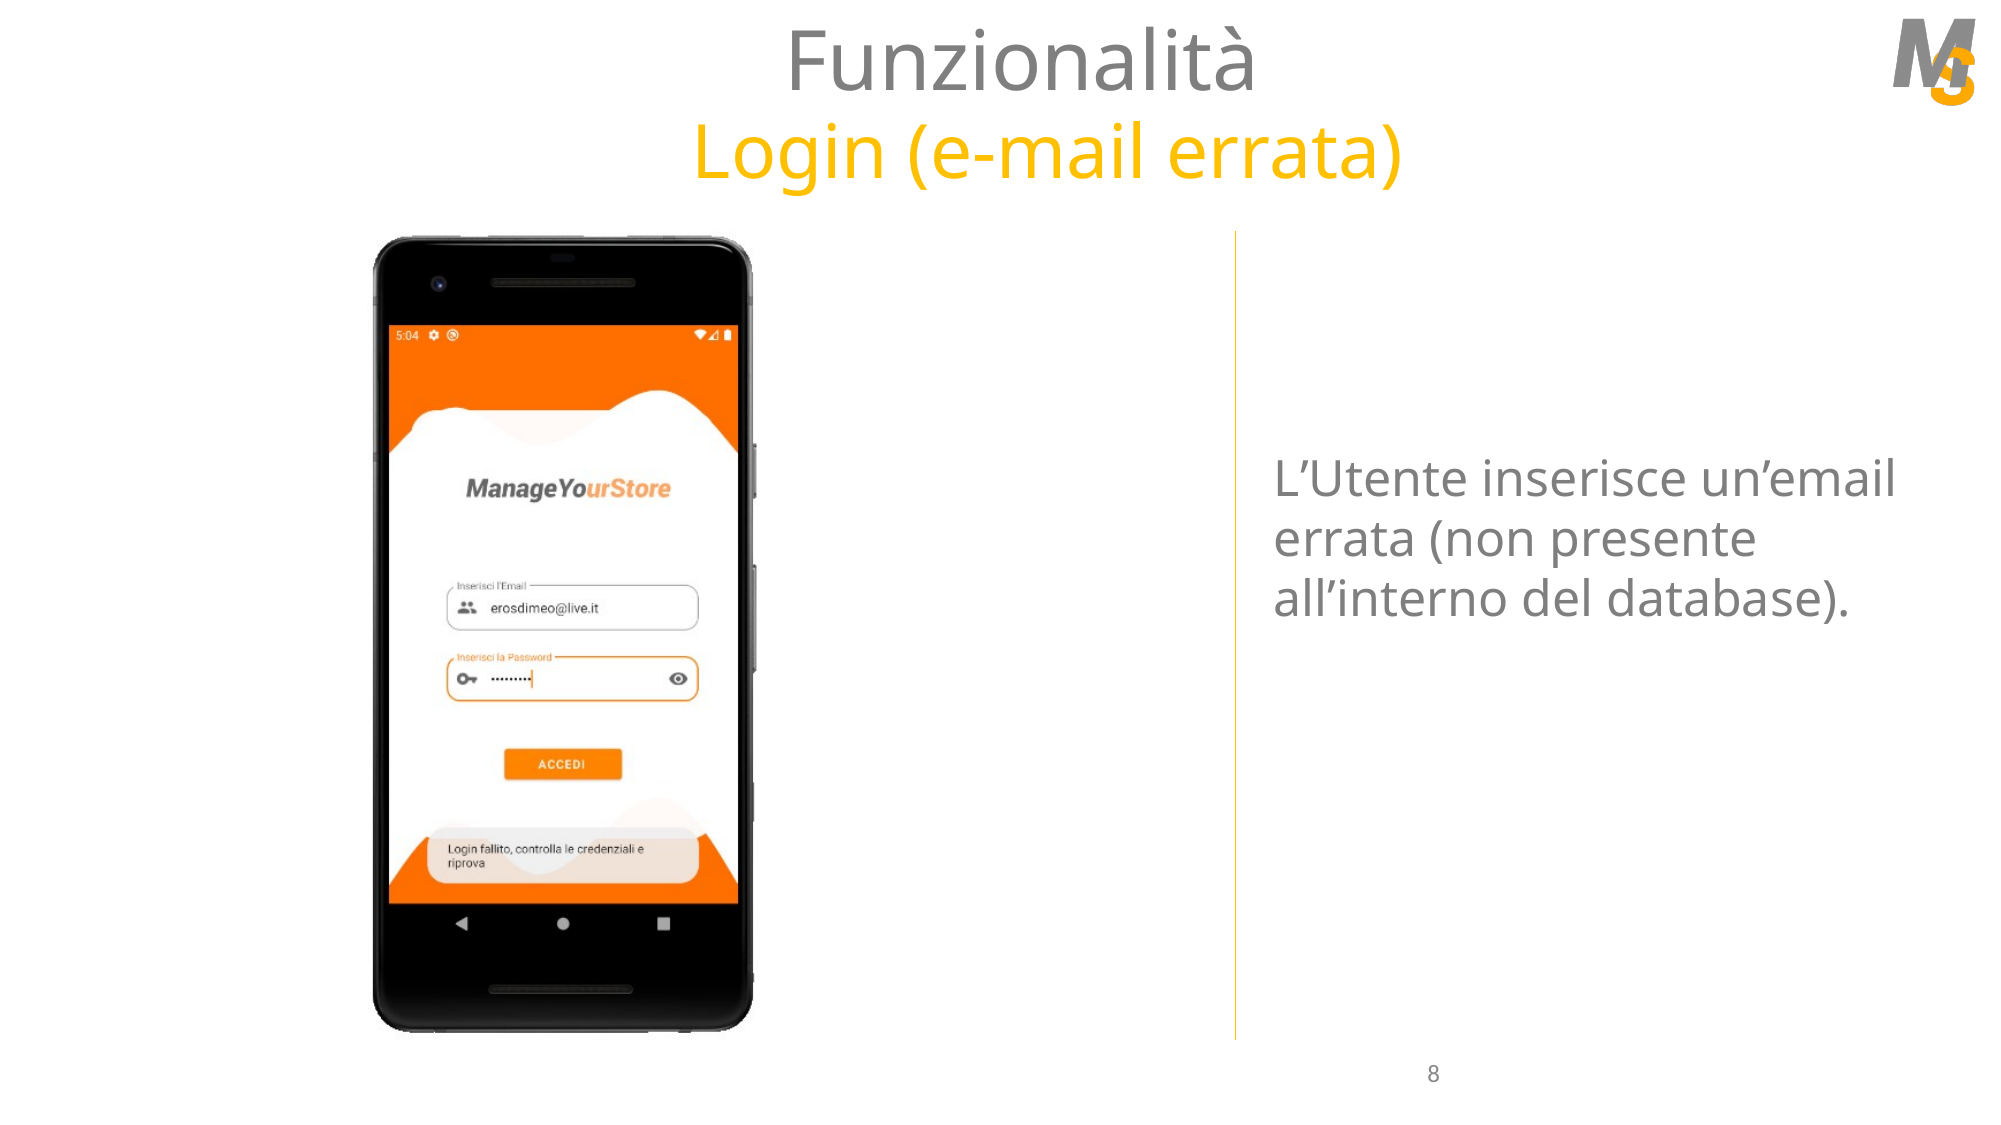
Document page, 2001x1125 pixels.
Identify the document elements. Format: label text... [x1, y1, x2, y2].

picture [1876, 0, 1993, 117]
picture [358, 231, 760, 1041]
text_box [1412, 1042, 1863, 1103]
text_box Login (e-mail errata) [676, 95, 1441, 202]
text_box Funzionalità [759, 0, 1285, 95]
text_box L’Utente inserisce un’email errata (non presente all’interno del database). [1258, 438, 2000, 636]
